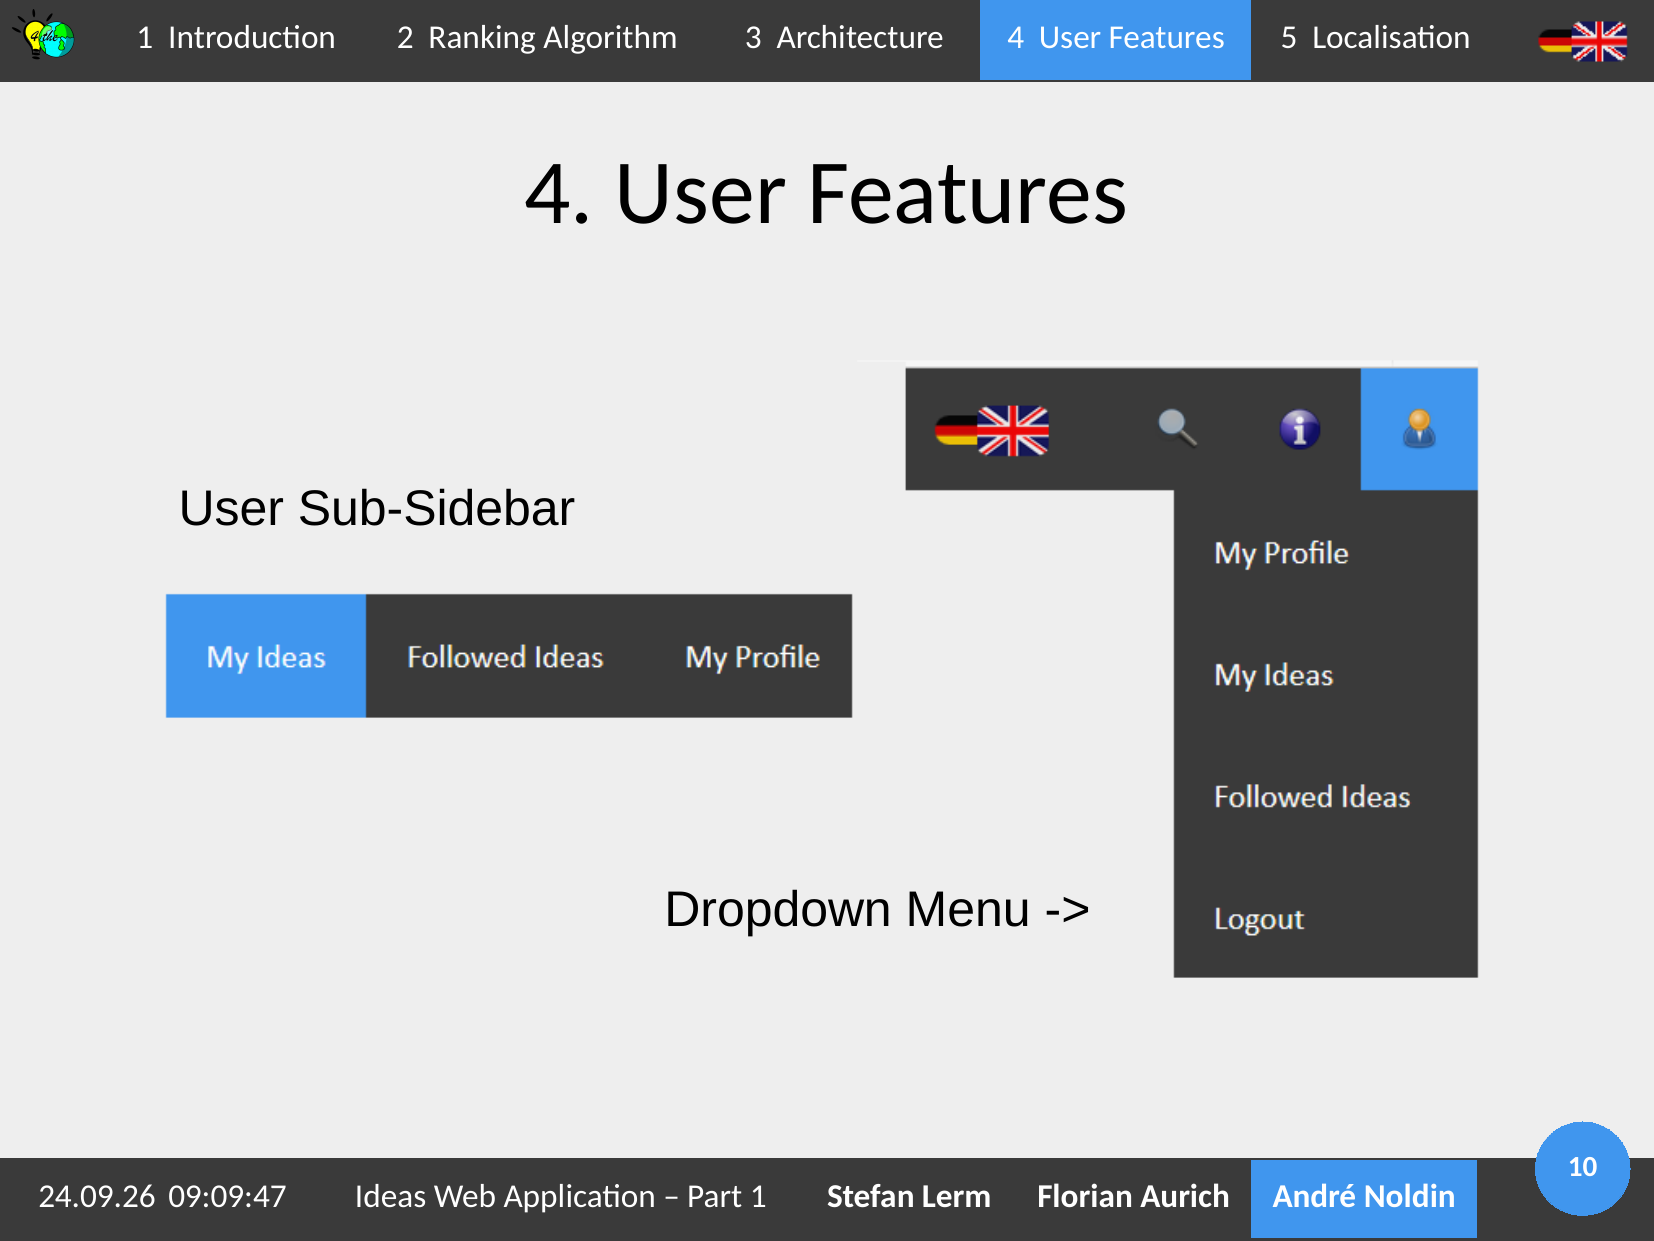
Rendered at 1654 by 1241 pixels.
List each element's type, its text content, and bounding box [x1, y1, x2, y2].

text_box Dropdown Menu -> [649, 874, 1106, 945]
text_box 4 User Features [980, 0, 1251, 80]
picture [129, 354, 1540, 1004]
text_box Ideas Web Application – Part 1 [318, 1160, 804, 1238]
text_box User Sub-Sidebar [163, 472, 591, 544]
text_box 2 Ranking Algorithm [366, 0, 708, 80]
picture [1536, 18, 1629, 64]
text_box Florian Aurich [1015, 1160, 1251, 1238]
text_box 1 Introduction [106, 0, 366, 80]
text_box 3 Architecture [708, 0, 980, 80]
picture [2, 0, 83, 80]
title 4. User Features [82, 118, 1571, 284]
text_box Stefan Lerm [804, 1160, 1015, 1238]
text_box André Noldin [1251, 1160, 1477, 1238]
text_box 5 Localisation [1251, 0, 1501, 80]
